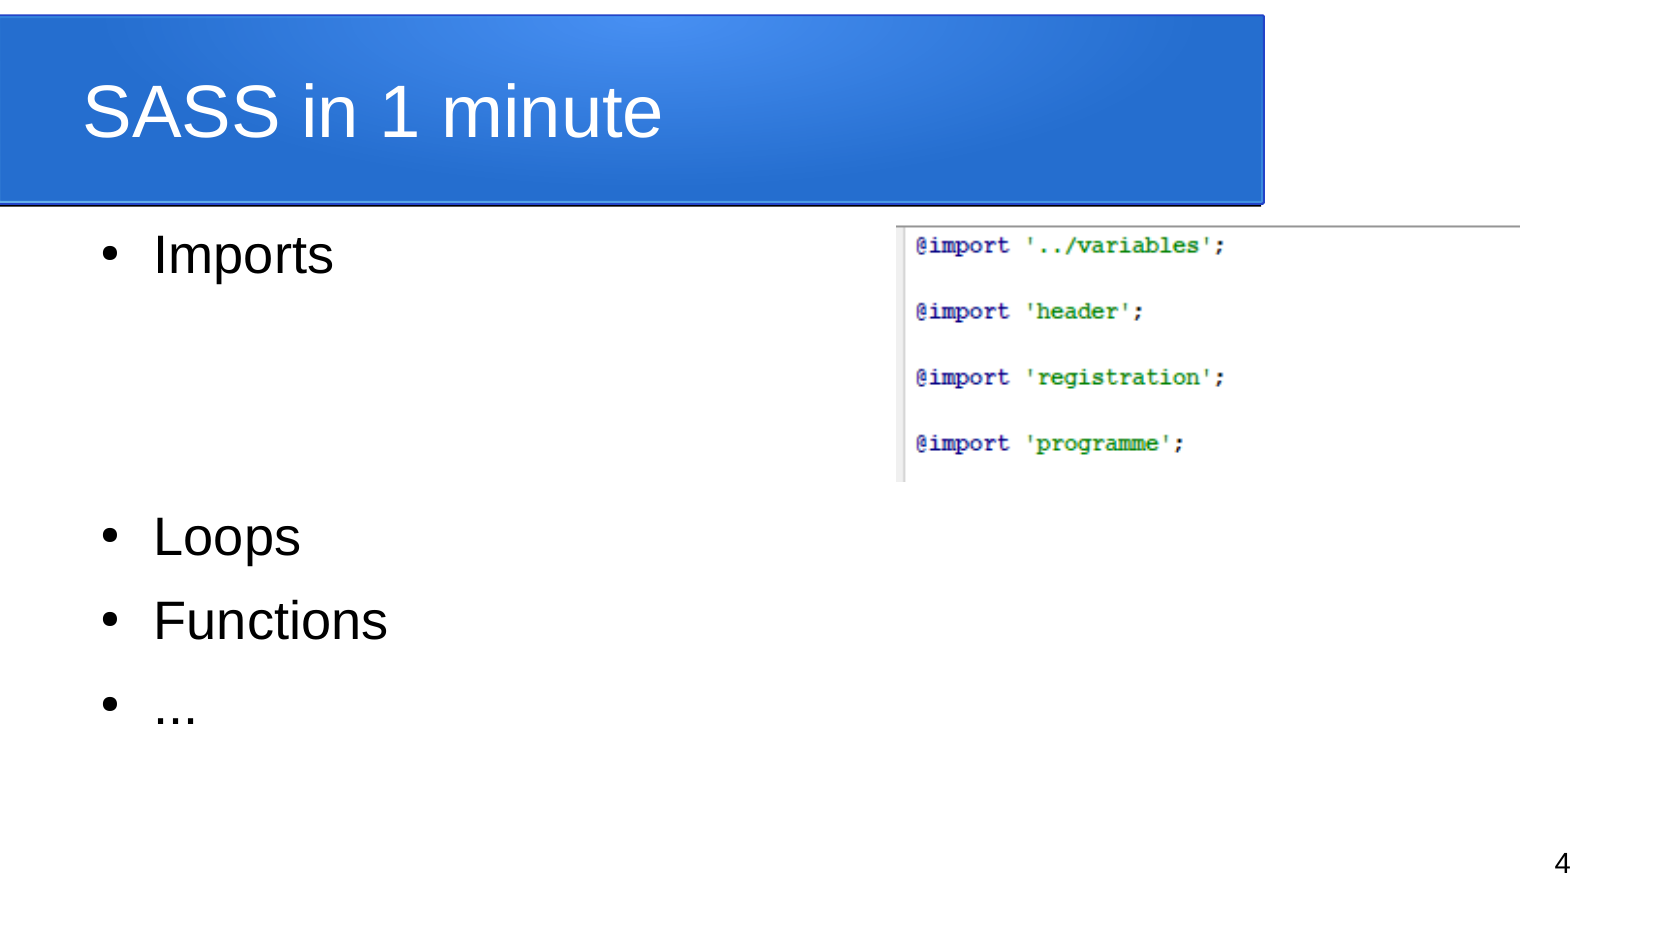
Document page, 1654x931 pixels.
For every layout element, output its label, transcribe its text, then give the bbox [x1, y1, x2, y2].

picture [896, 224, 1520, 482]
list Loops Functions ... [82, 506, 809, 764]
title SASS in 1 minute [82, 35, 1235, 189]
list Imports [82, 224, 809, 482]
